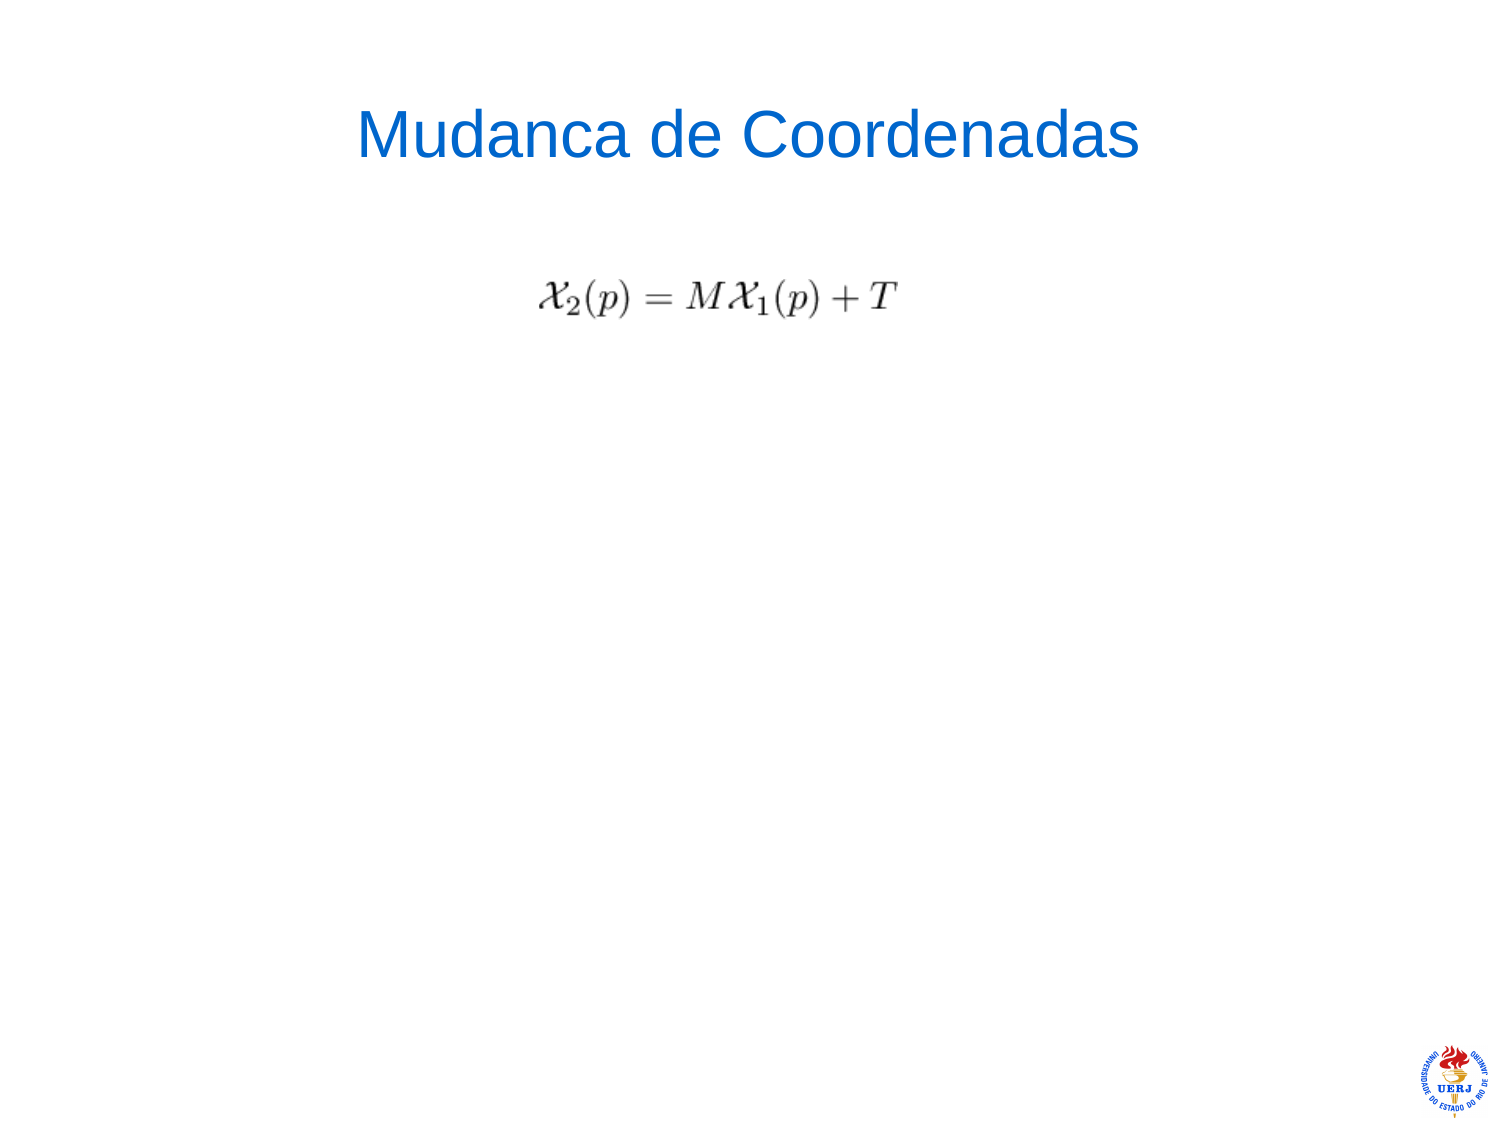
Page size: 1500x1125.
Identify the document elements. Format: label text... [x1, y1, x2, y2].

title Mudanca de Coordenadas [75, 45, 1424, 232]
picture [539, 279, 898, 320]
picture [1421, 1045, 1488, 1118]
